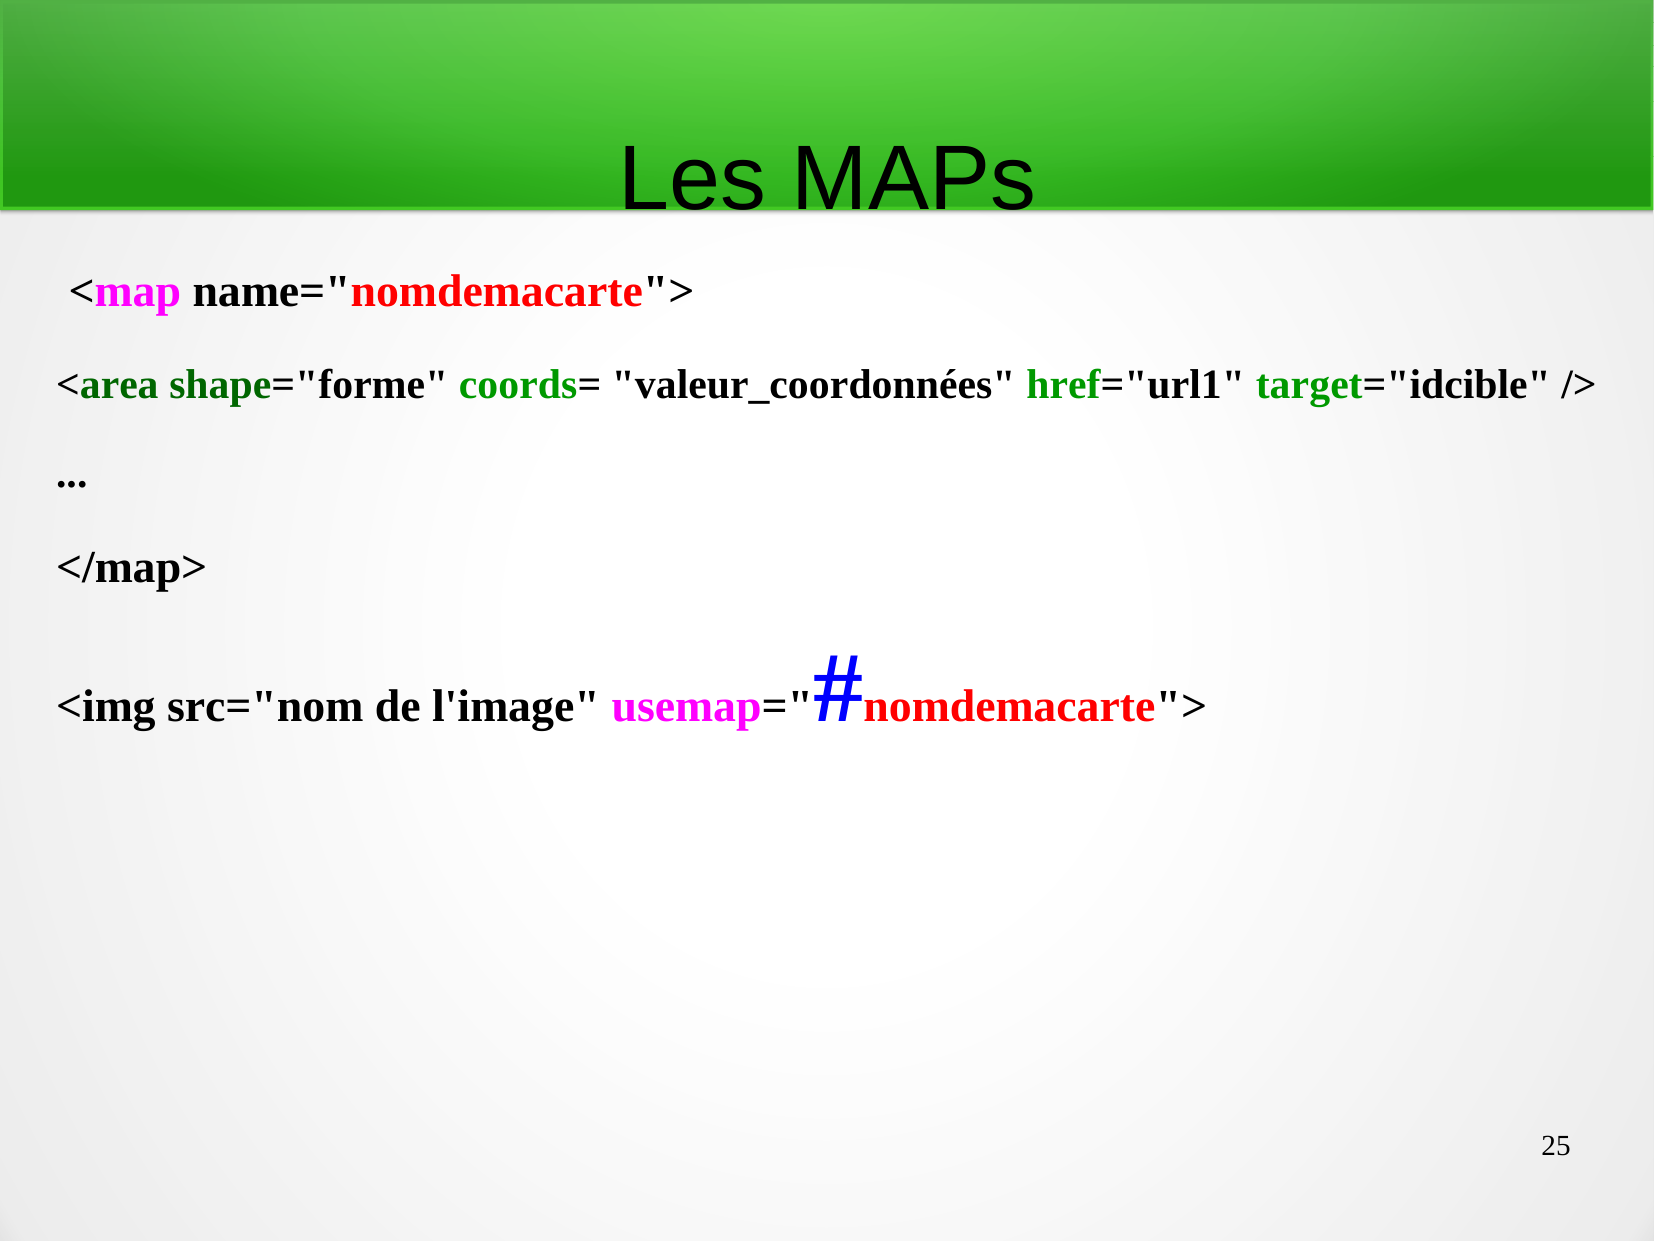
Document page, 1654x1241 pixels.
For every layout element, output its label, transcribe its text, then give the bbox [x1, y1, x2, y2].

text_box <map name="nomdemacarte"> <area shape="forme" coords= "valeur_coordonnées" href="url1" target="idcible" /> ... </map> <img src="nom de l'image" usemap="#nomdemacarte"> [55, 265, 1624, 1188]
title Les MAPs [121, 77, 1534, 265]
